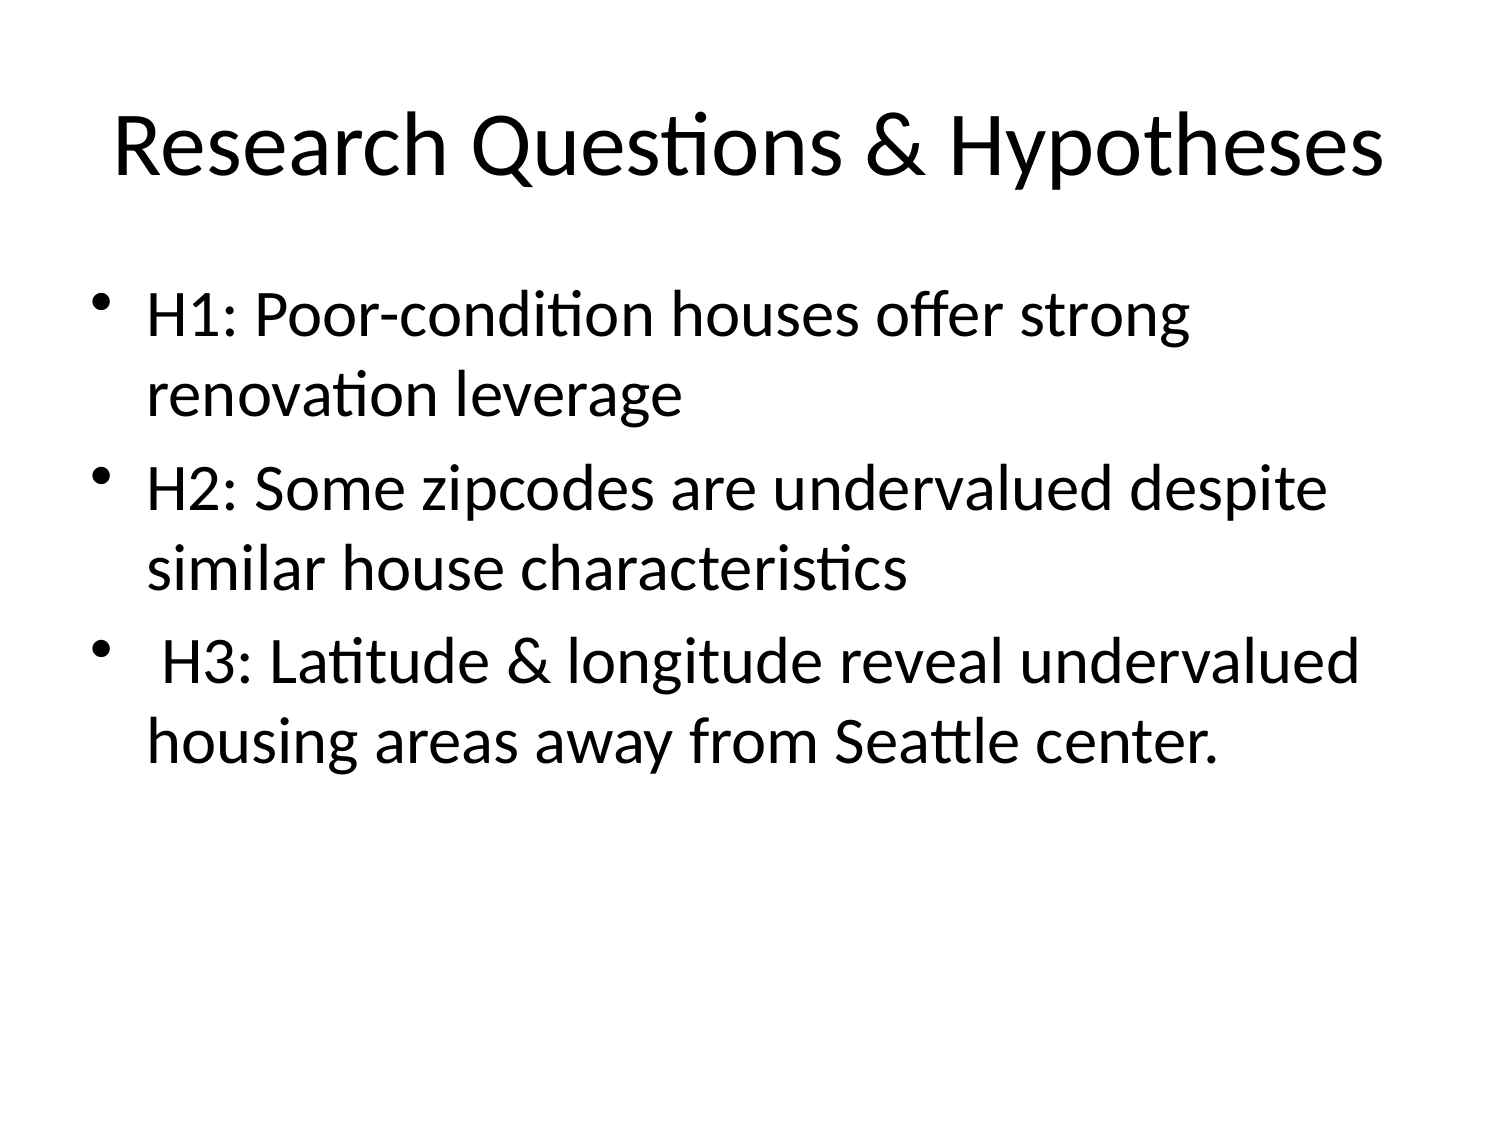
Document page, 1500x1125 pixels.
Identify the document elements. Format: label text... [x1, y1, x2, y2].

list H1: Poor-condition houses offer strong renovation leverage H2: Some zipcodes are undervalued despite similar house characteristics H3: Latitude & longitude reveal undervalued housing areas away from Seattle center. [75, 262, 1425, 1005]
title Research Questions & Hypotheses [75, 45, 1425, 233]
